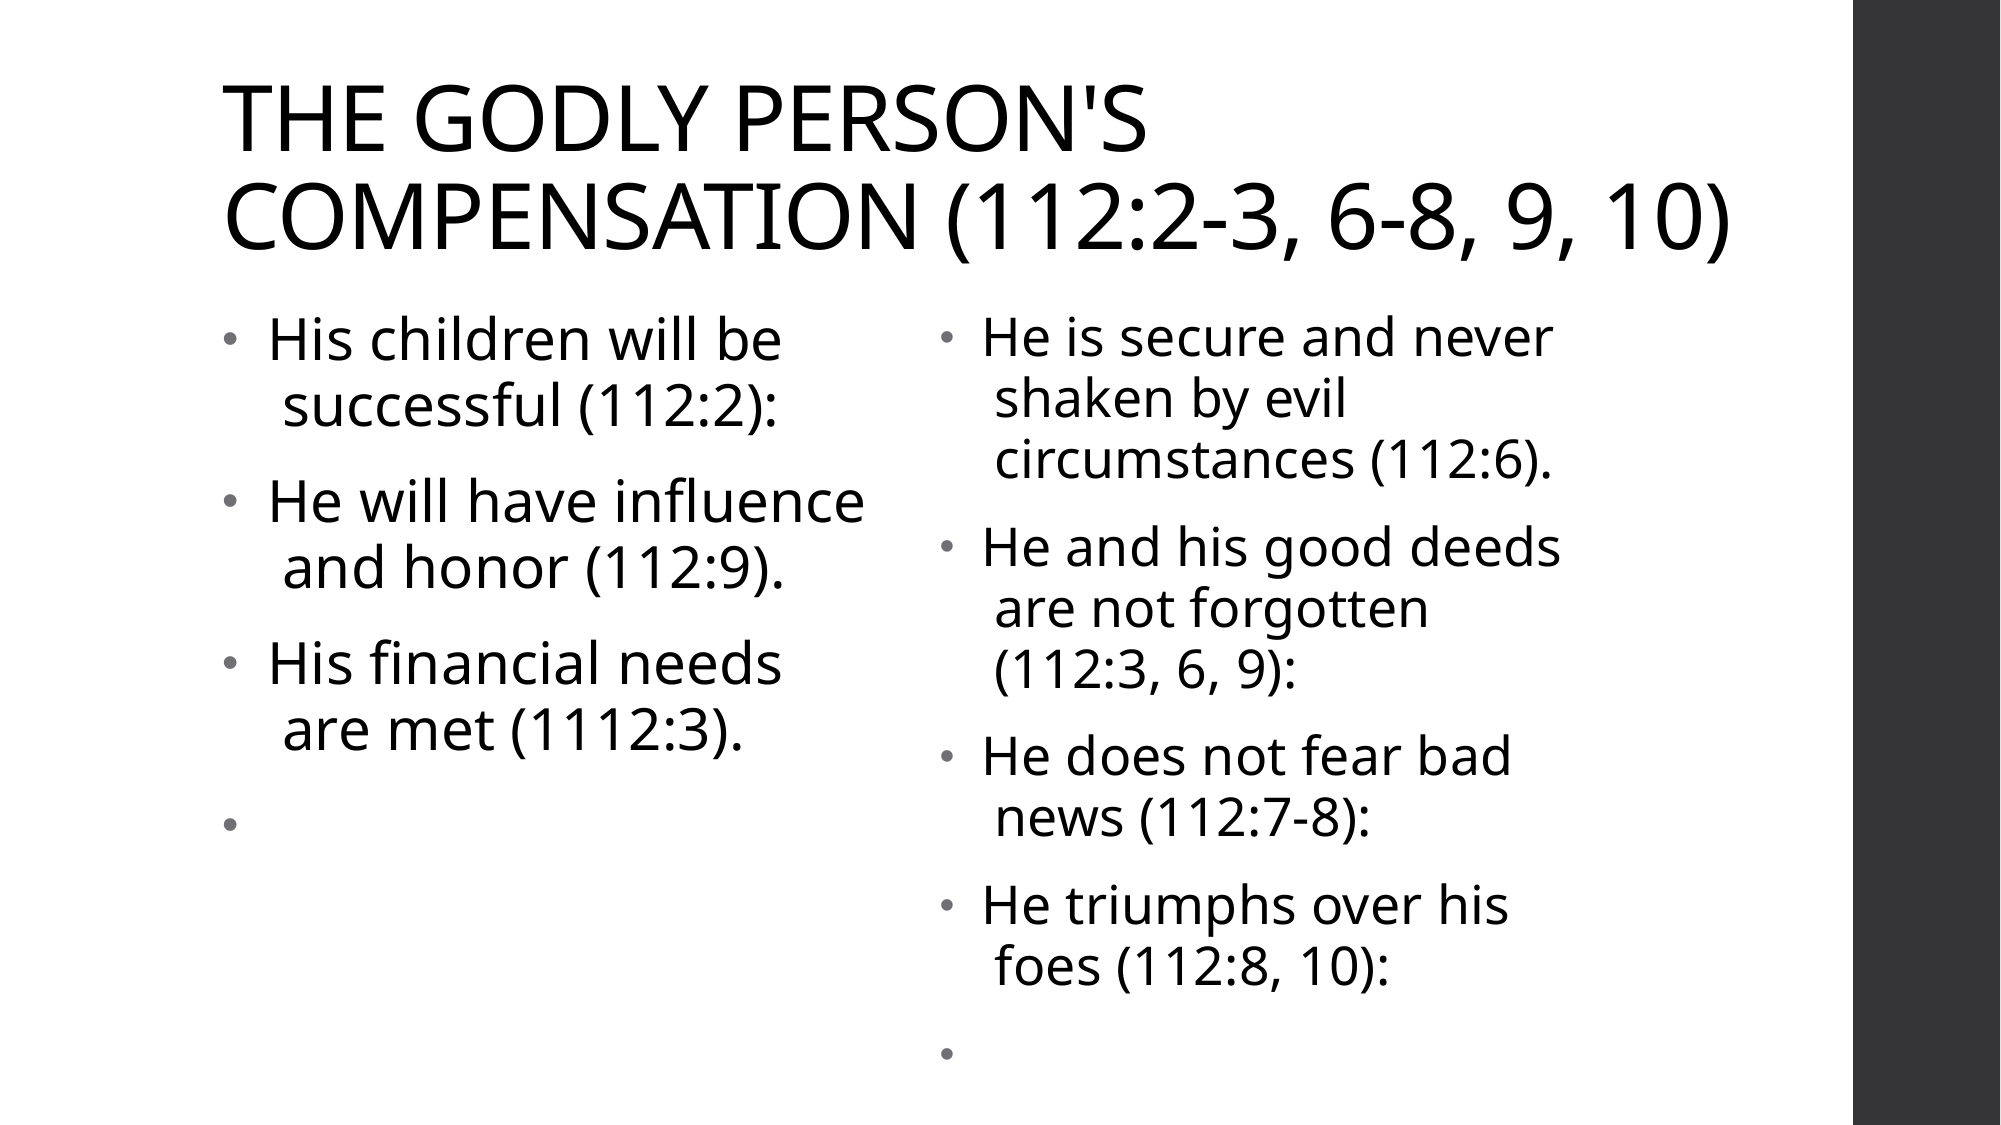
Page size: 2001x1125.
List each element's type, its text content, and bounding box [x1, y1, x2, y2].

title THE GODLY PERSON'S COMPENSATION (112:2-3, 6-8, 9, 10) [206, 60, 1797, 278]
list His children will be successful (112:2): He will have influence and honor (112:9). His financial needs are met (1112:3). [207, 299, 900, 1014]
list He is secure and never shaken by evil circumstances (112:6). He and his good deeds are not forgotten (112:3, 6, 9): He does not fear bad news (112:7-8): He triumphs over his foes (112:8, 10): [924, 299, 1617, 1014]
